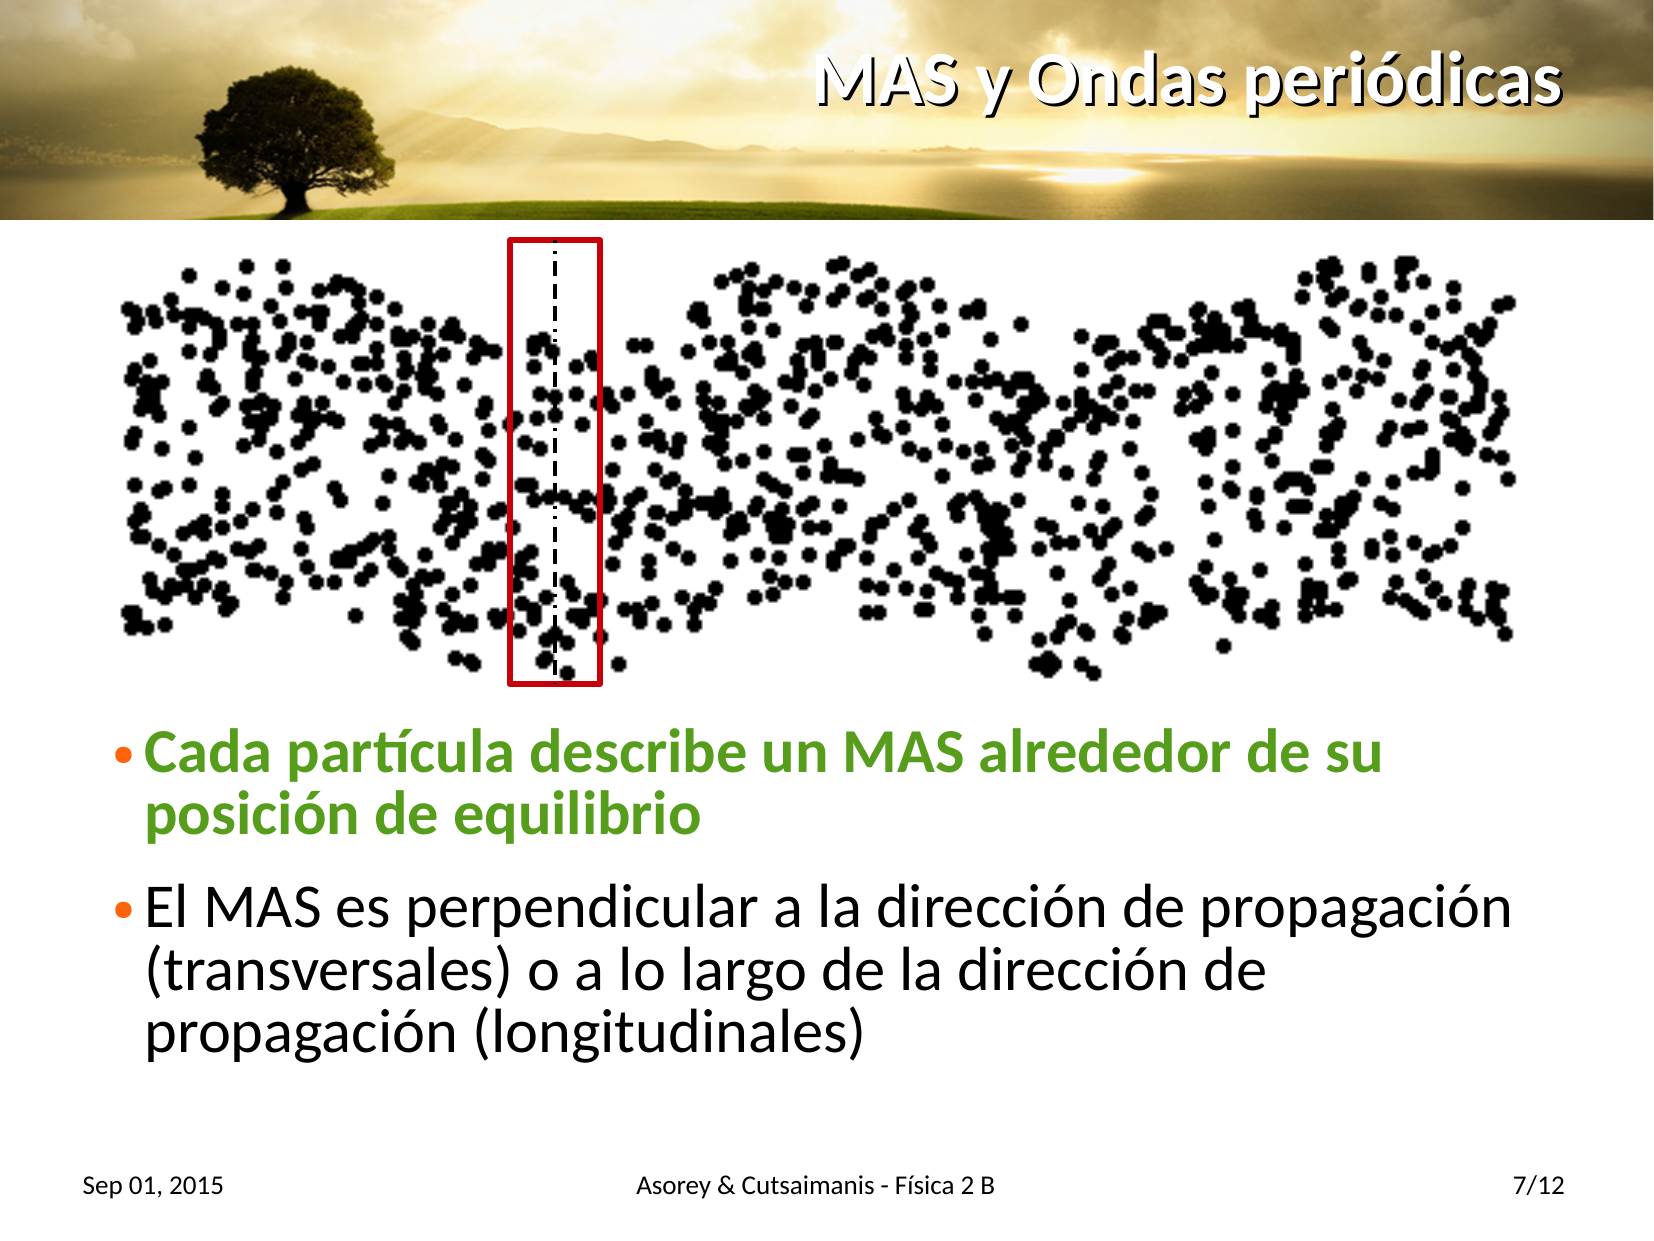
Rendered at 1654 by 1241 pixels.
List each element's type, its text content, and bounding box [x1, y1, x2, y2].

picture [603, 254, 1559, 685]
list Cada partícula describe un MAS alrededor de su posición de equilibrio El MAS es perpendicular a la dirección de propagación (transversales) o a lo largo de la dirección de propagación (longitudinales) [82, 725, 1571, 1155]
title MAS y Ondas periódicas [75, 19, 1564, 151]
picture [513, 254, 597, 681]
picture [95, 254, 507, 685]
picture [0, 0, 1654, 220]
